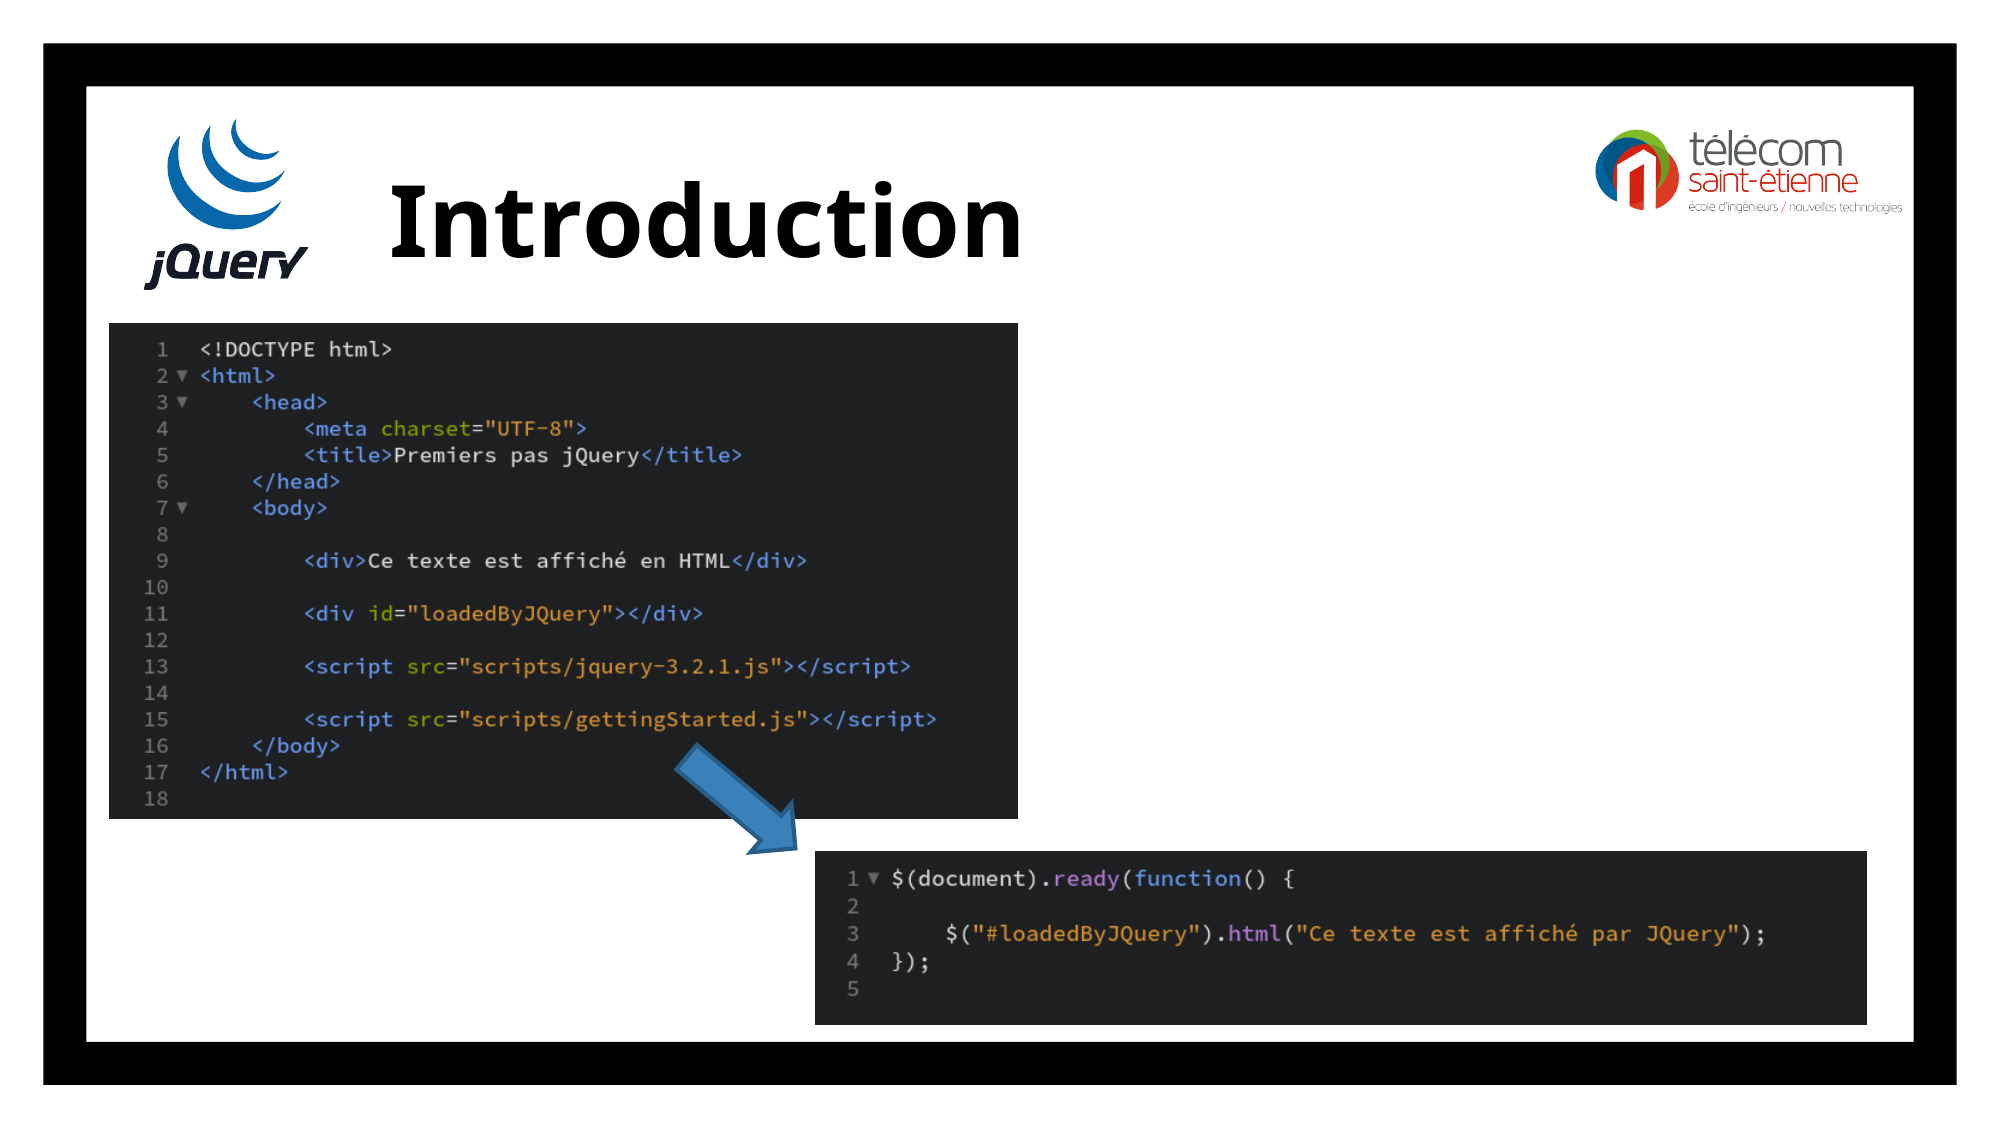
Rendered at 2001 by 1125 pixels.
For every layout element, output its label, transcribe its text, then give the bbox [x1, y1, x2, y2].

text_box [676, 744, 796, 853]
title Introduction [369, 138, 1849, 304]
picture [815, 851, 1867, 1025]
picture [1582, 118, 1923, 223]
picture [140, 118, 312, 290]
picture [109, 323, 1018, 819]
